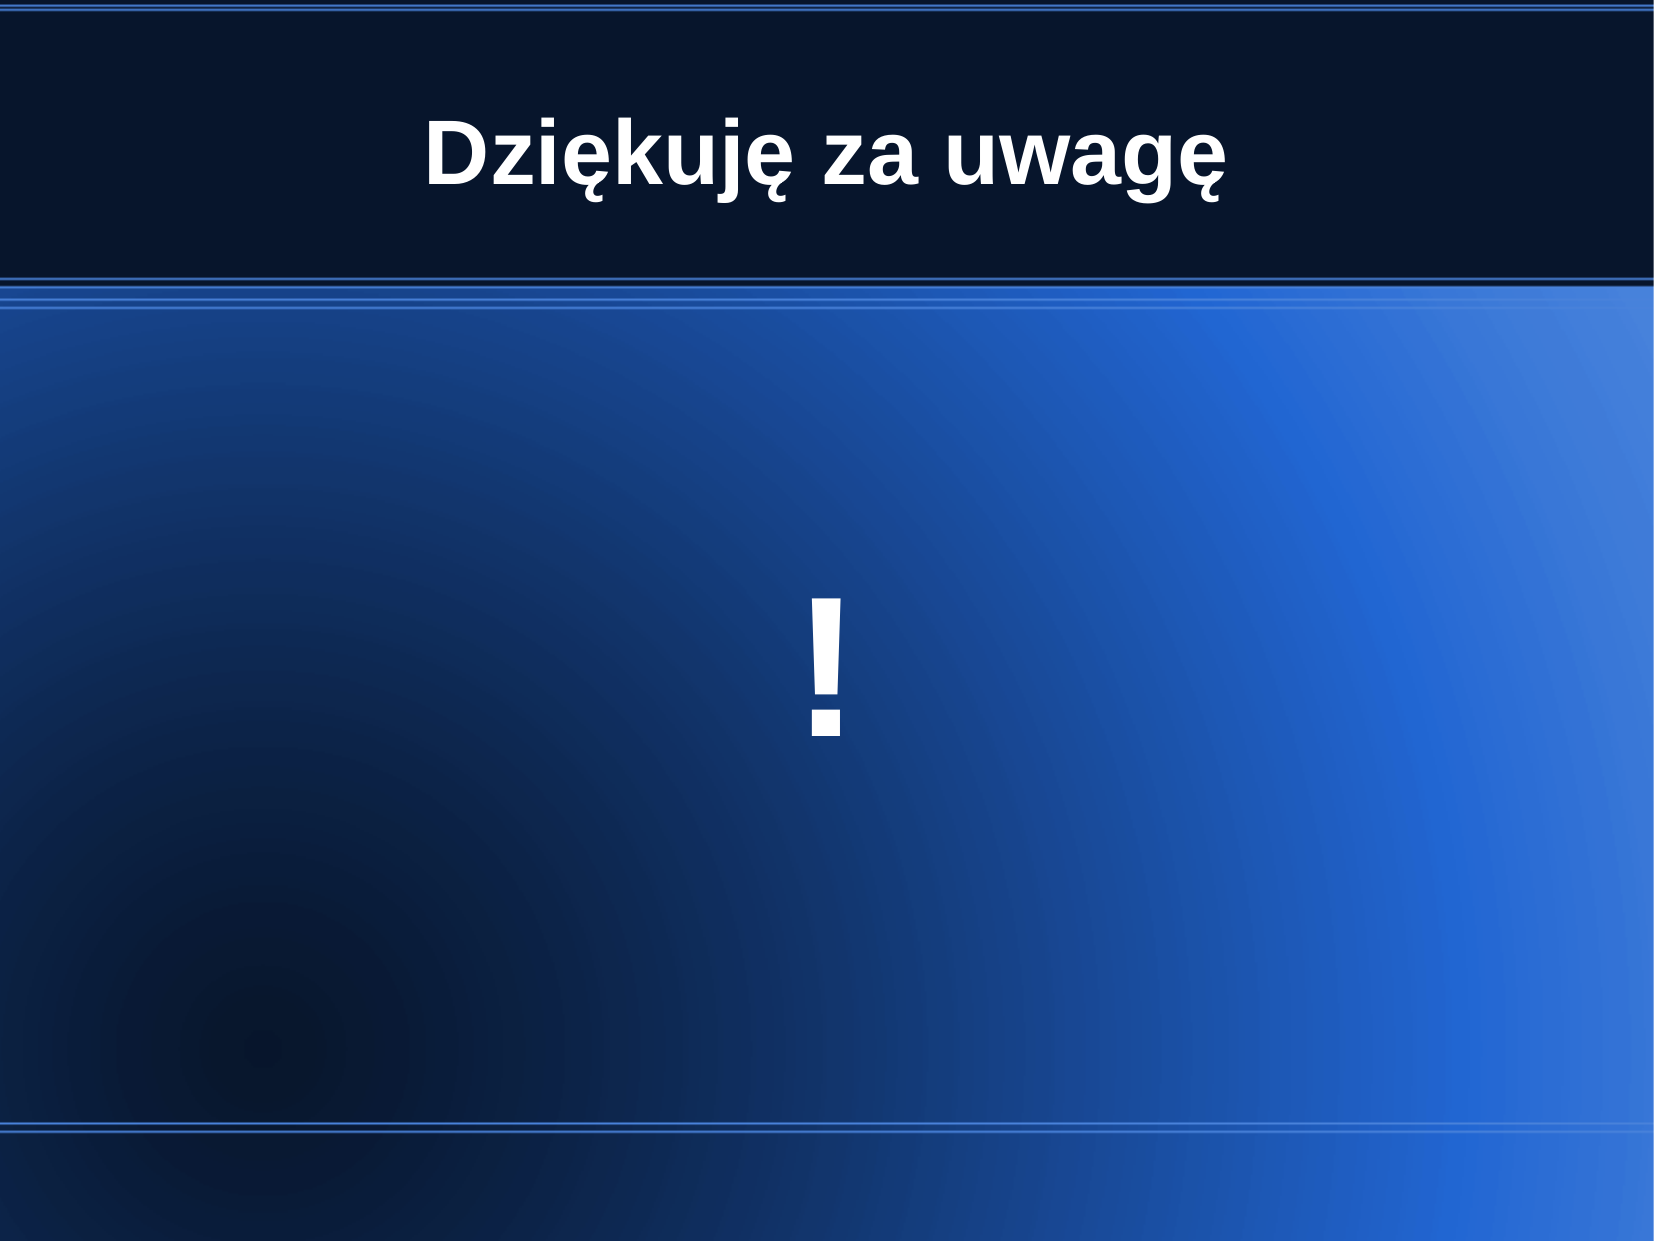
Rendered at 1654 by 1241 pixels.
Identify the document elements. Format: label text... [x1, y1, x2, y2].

list ! [82, 555, 1571, 780]
picture [0, 0, 1654, 1241]
title Dziękuję za uwagę [82, 49, 1571, 257]
